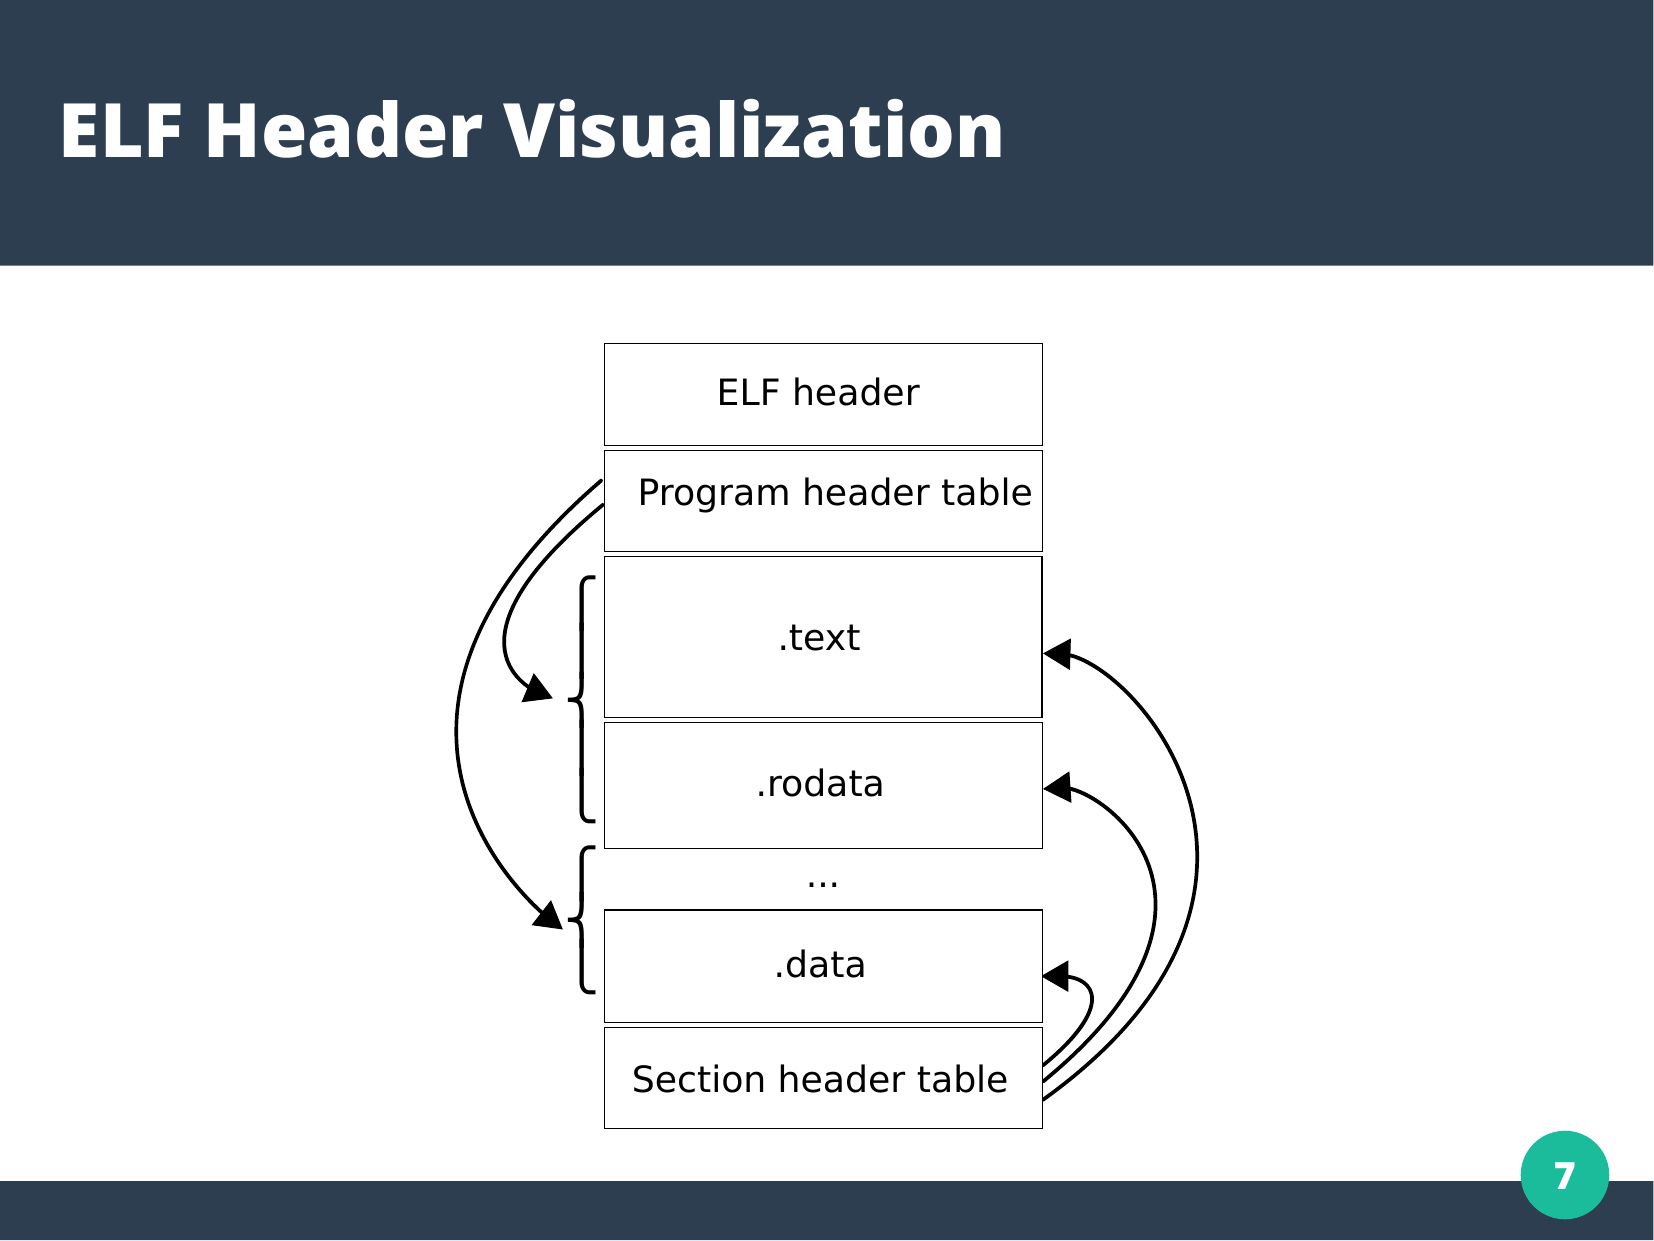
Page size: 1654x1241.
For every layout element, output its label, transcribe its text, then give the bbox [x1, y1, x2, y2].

picture [453, 324, 1200, 1152]
title ELF Header Visualization [59, 49, 1595, 207]
